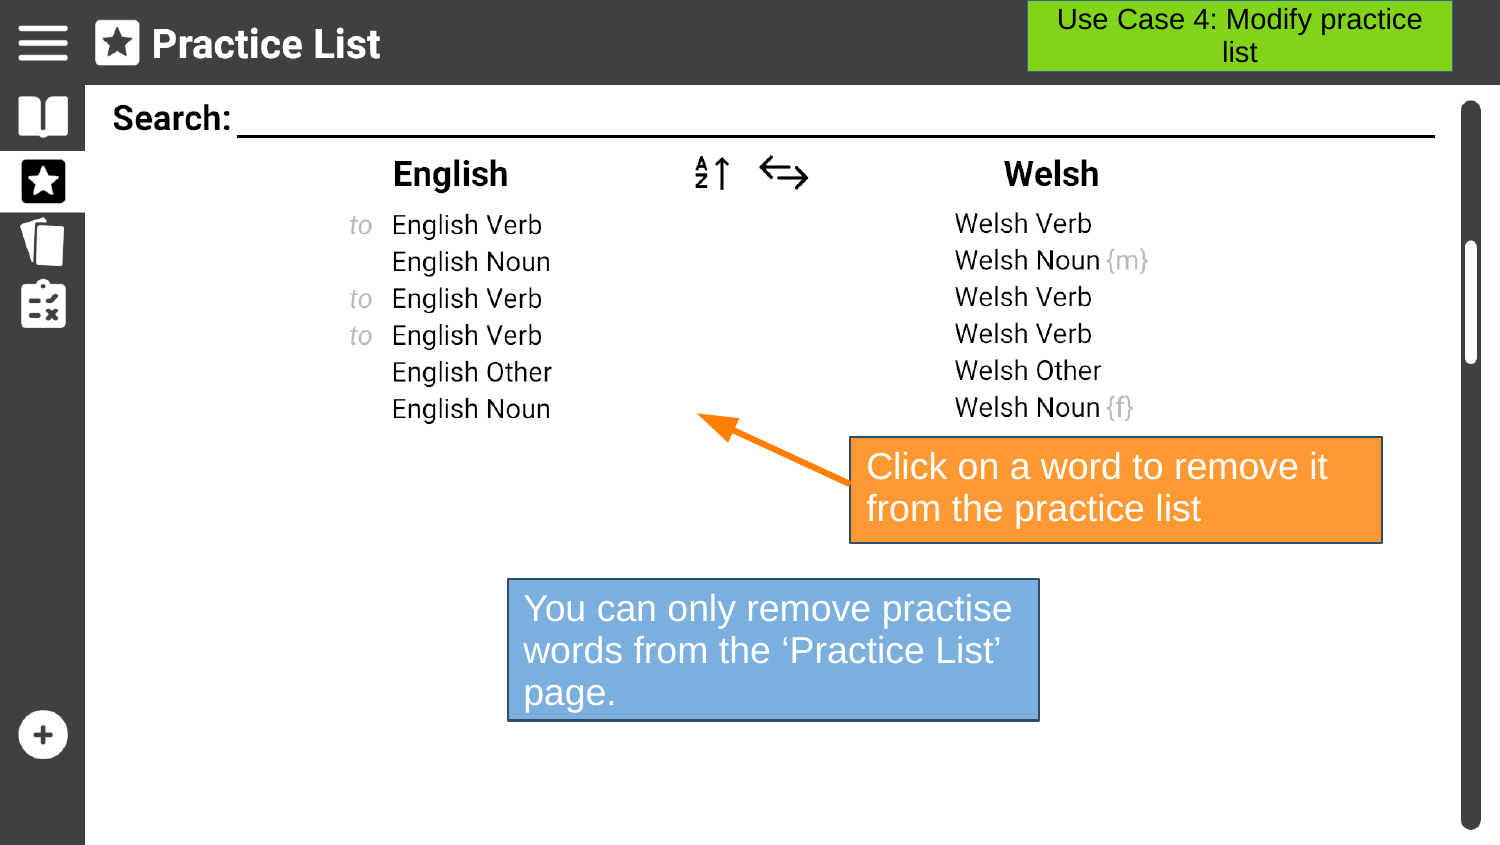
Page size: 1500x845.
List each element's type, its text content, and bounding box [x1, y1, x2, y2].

text_box Use Case 4: Modify practice list [1027, 0, 1453, 72]
picture [0, 0, 1500, 845]
text_box You can only remove practise words from the ‘Practice List’ page. [507, 578, 1040, 721]
text_box Click on a word to remove it from the practice list [850, 437, 1383, 544]
